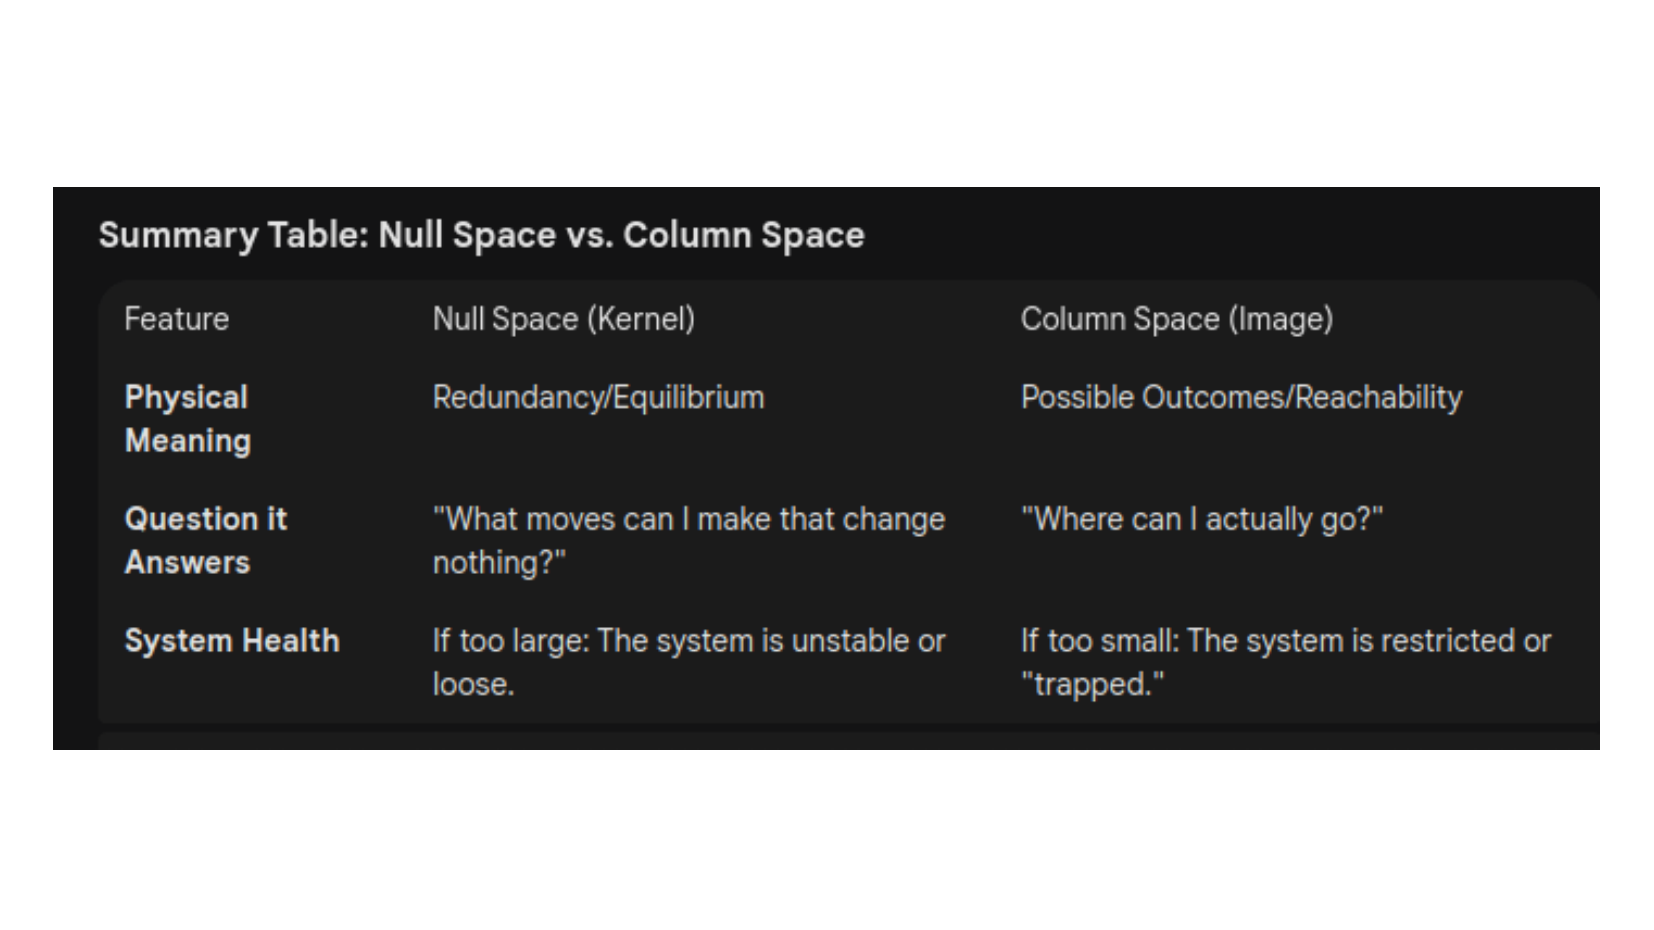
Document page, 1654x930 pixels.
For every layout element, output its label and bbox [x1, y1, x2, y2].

picture [53, 187, 1600, 751]
